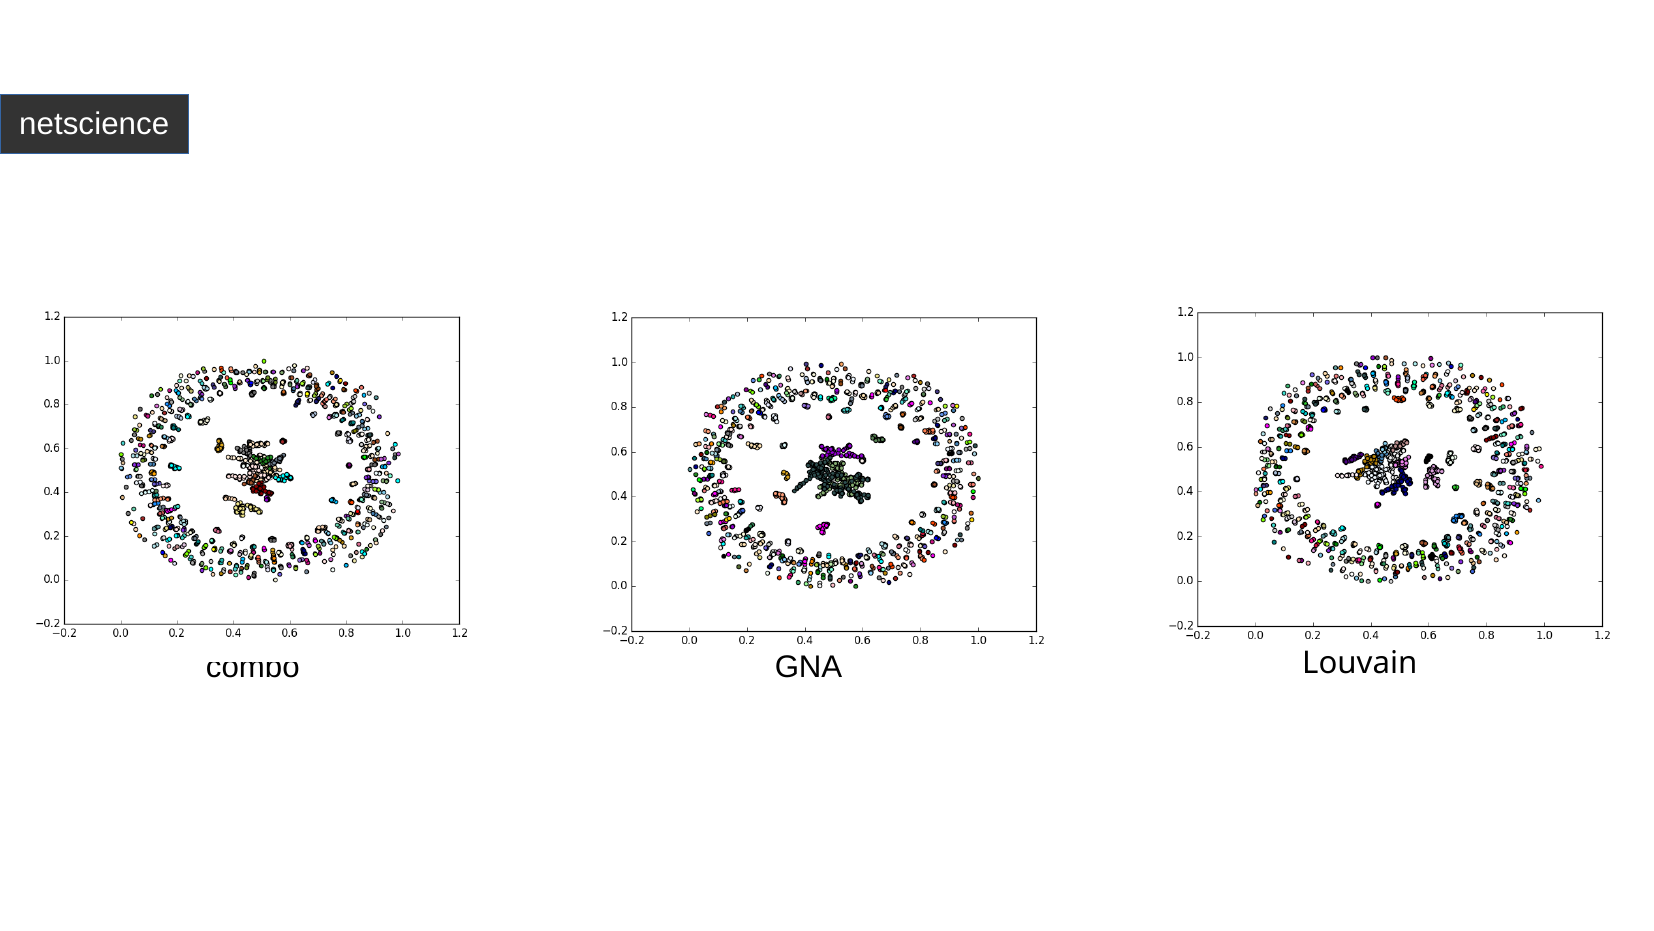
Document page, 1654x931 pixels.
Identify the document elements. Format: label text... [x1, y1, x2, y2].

picture [0, 278, 510, 662]
picture [566, 278, 1088, 670]
picture [1132, 273, 1654, 665]
text_box GNA [760, 642, 894, 728]
text_box Louvain [1287, 632, 1469, 742]
text_box combo [191, 662, 355, 728]
text_box netscience [0, 94, 189, 154]
